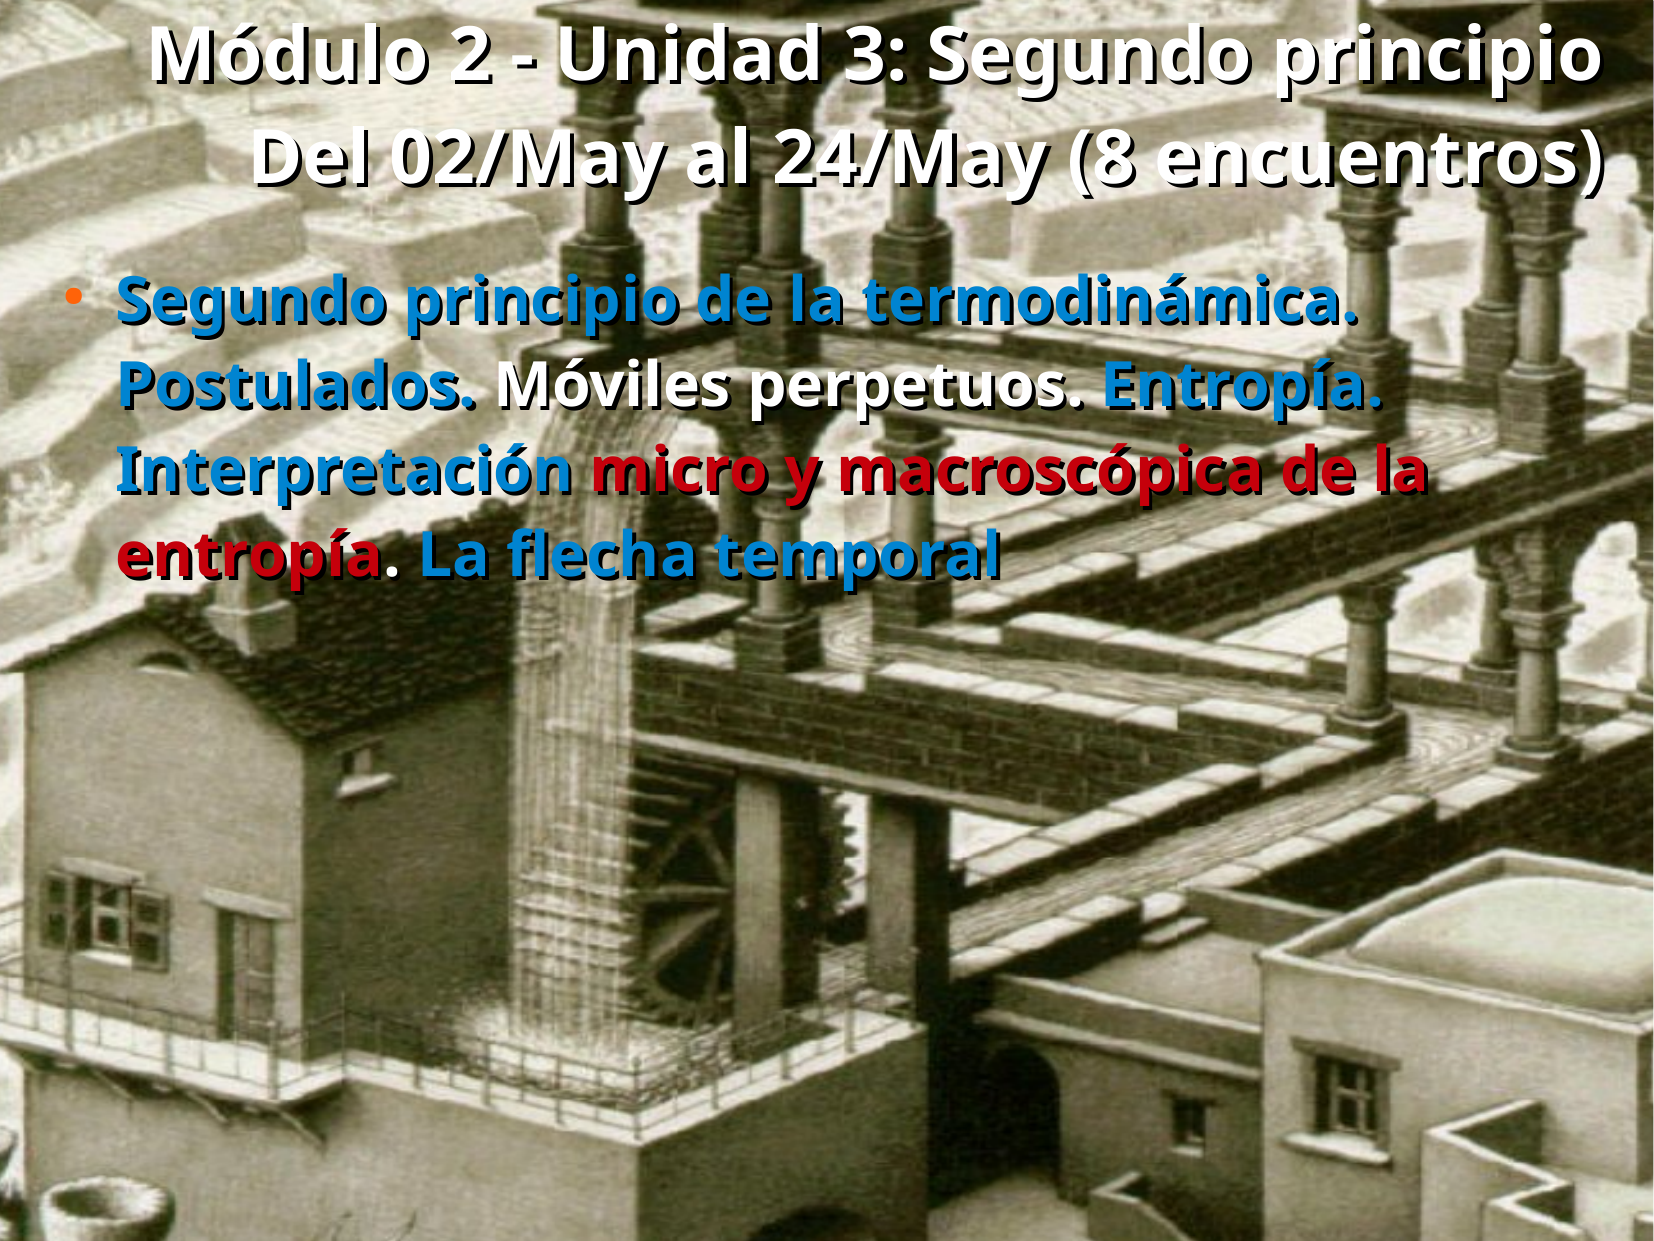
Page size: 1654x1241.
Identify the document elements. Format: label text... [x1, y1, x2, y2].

picture [0, 0, 1654, 1241]
list Segundo principio de la termodinámica. Postulados. Móviles perpetuos. Entropía. Interpretación micro y macroscópica de la entropía. La flecha temporal [45, 255, 1606, 1156]
title Módulo 2 - Unidad 3: Segundo principio Del 02/May al 24/May (8 encuentros) [45, 11, 1606, 195]
